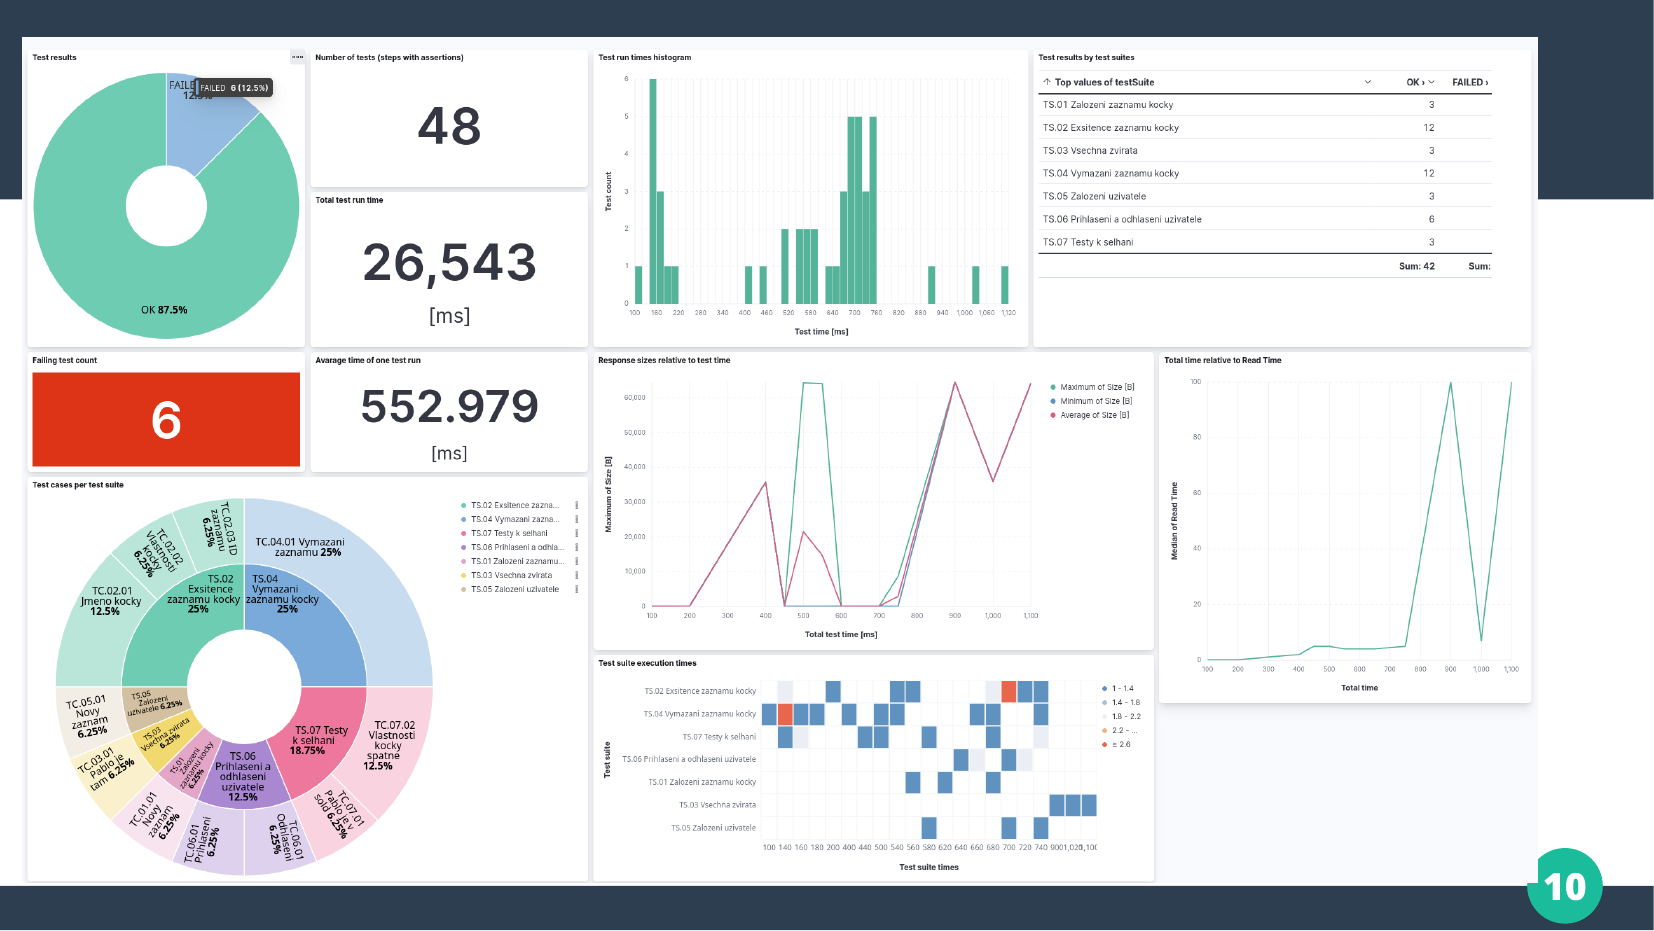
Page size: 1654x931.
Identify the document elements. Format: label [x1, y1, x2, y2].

picture [22, 37, 1538, 883]
